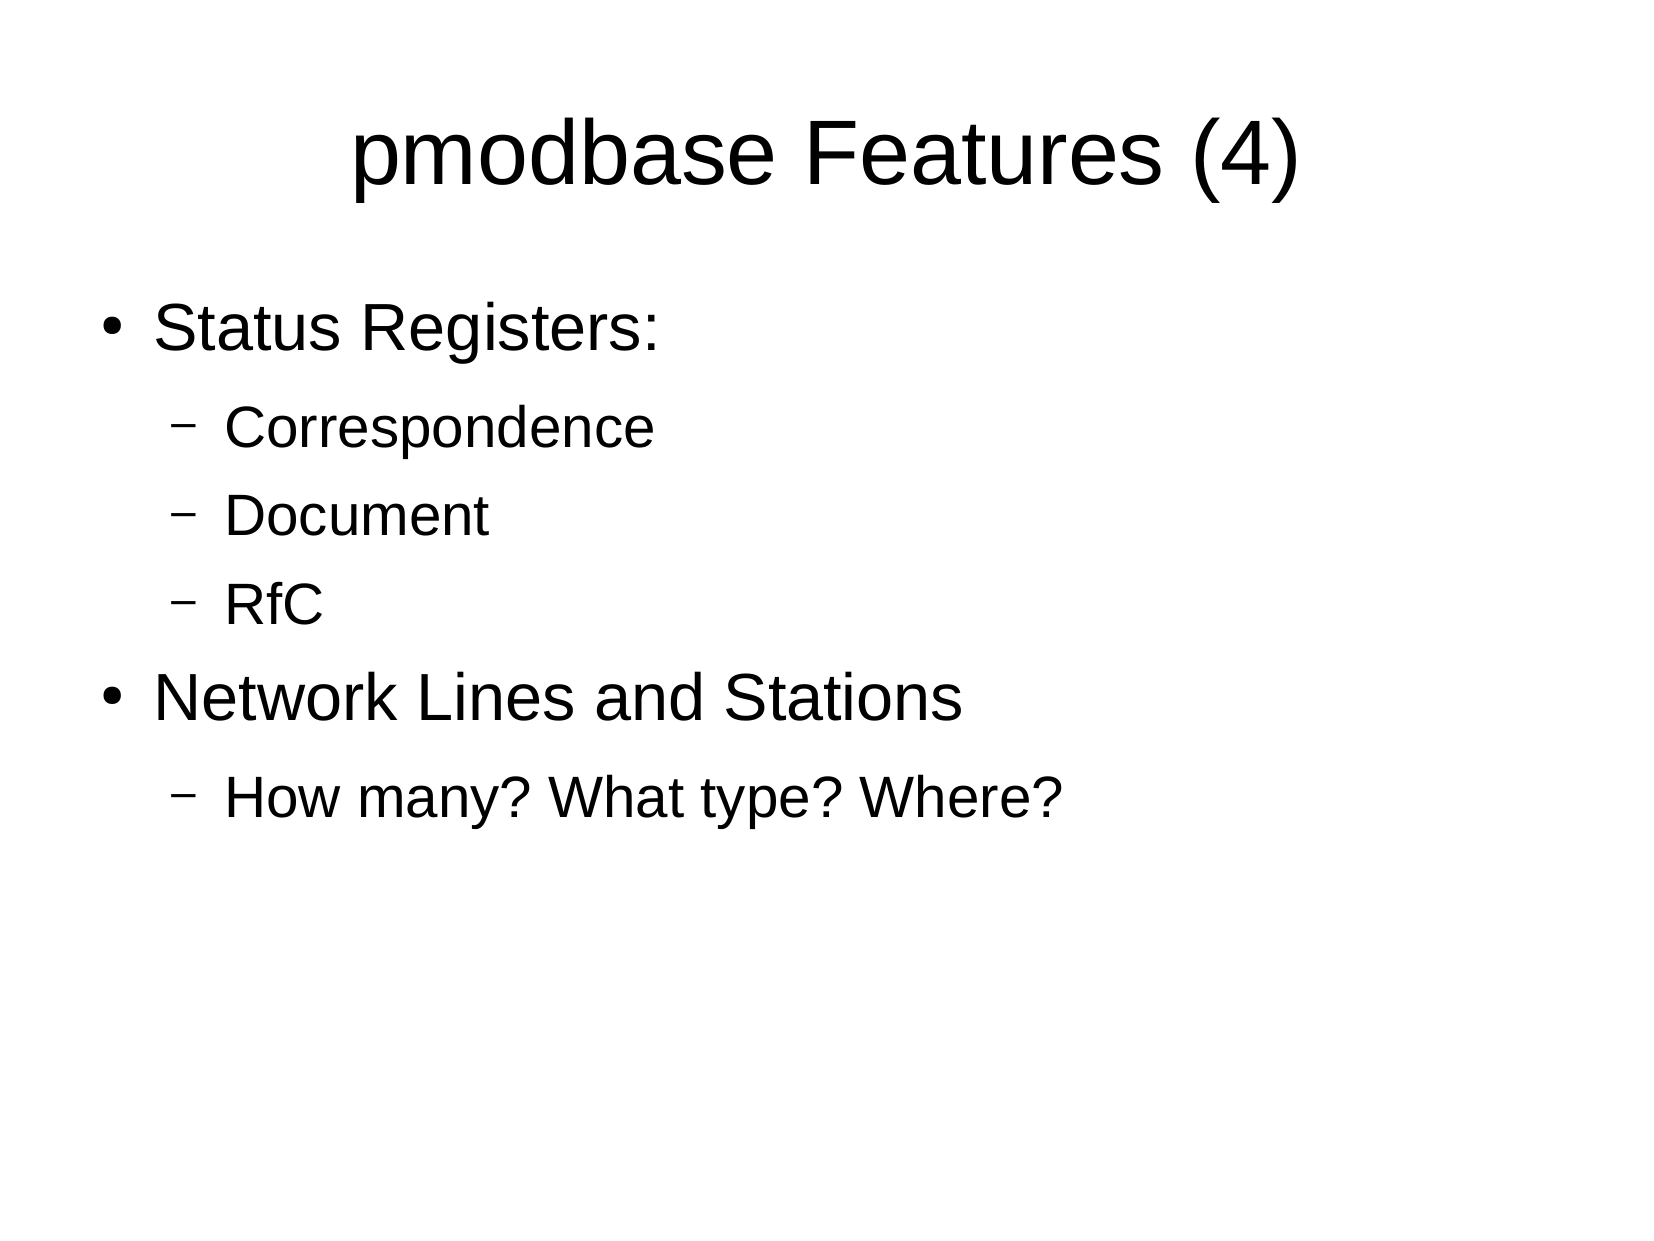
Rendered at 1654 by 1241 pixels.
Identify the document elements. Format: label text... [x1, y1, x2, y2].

list Status Registers: Correspondence Document RfC Network Lines and Stations How many? What type? Where? [82, 290, 1571, 1010]
title pmodbase Features (4) [82, 49, 1571, 257]
